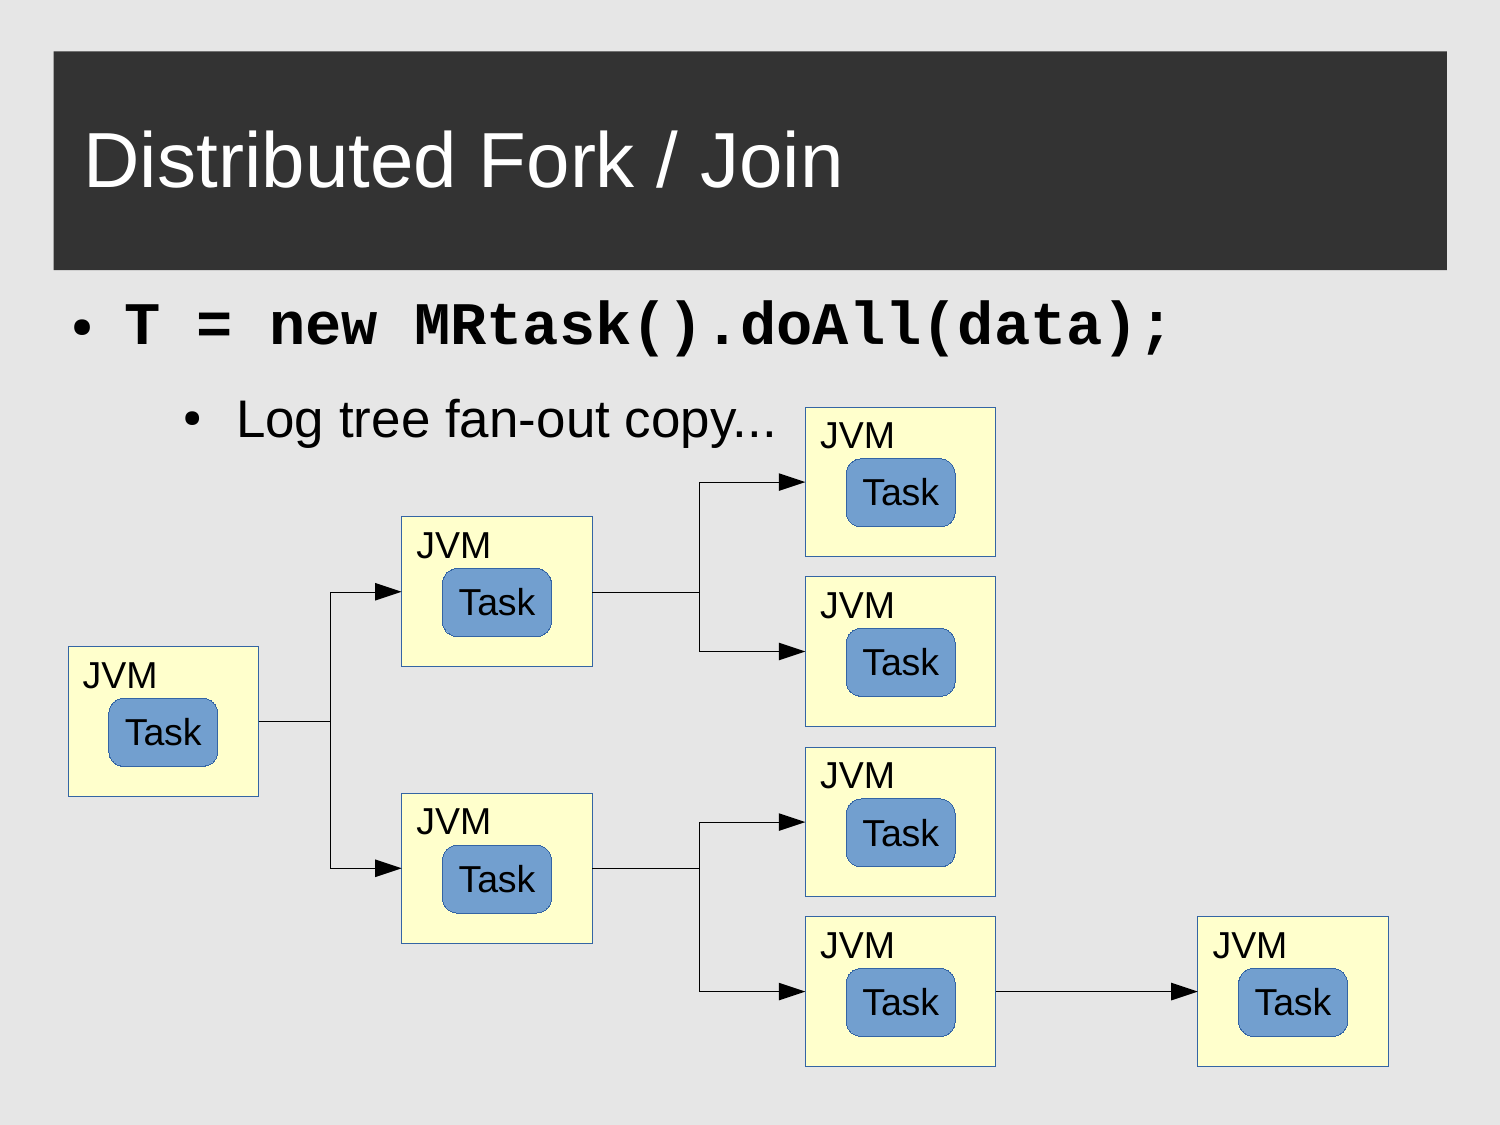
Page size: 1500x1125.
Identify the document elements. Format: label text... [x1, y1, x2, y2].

text_box JVM [805, 916, 942, 974]
text_box JVM [68, 646, 205, 704]
text_box [1197, 916, 1389, 1067]
text_box [401, 516, 593, 667]
text_box JVM [401, 516, 538, 574]
text_box JVM [805, 747, 942, 805]
text_box Task [846, 458, 956, 527]
text_box JVM [805, 407, 942, 464]
text_box Task [108, 698, 218, 767]
title Distributed Fork / Join [53, 51, 1447, 271]
text_box JVM [401, 793, 538, 851]
text_box [68, 646, 259, 797]
text_box [805, 916, 996, 1067]
text_box Task [442, 568, 552, 637]
list T = new MRtask().doAll(data); Log tree fan-out copy... [53, 294, 1447, 991]
text_box [401, 793, 593, 944]
text_box Task [846, 628, 956, 697]
text_box Task [442, 845, 552, 914]
text_box [805, 407, 996, 557]
text_box [805, 747, 996, 897]
text_box [805, 576, 996, 727]
text_box Task [846, 968, 956, 1037]
text_box JVM [1197, 916, 1334, 974]
text_box Task [1238, 968, 1348, 1037]
text_box Task [846, 798, 956, 867]
text_box JVM [805, 576, 942, 634]
